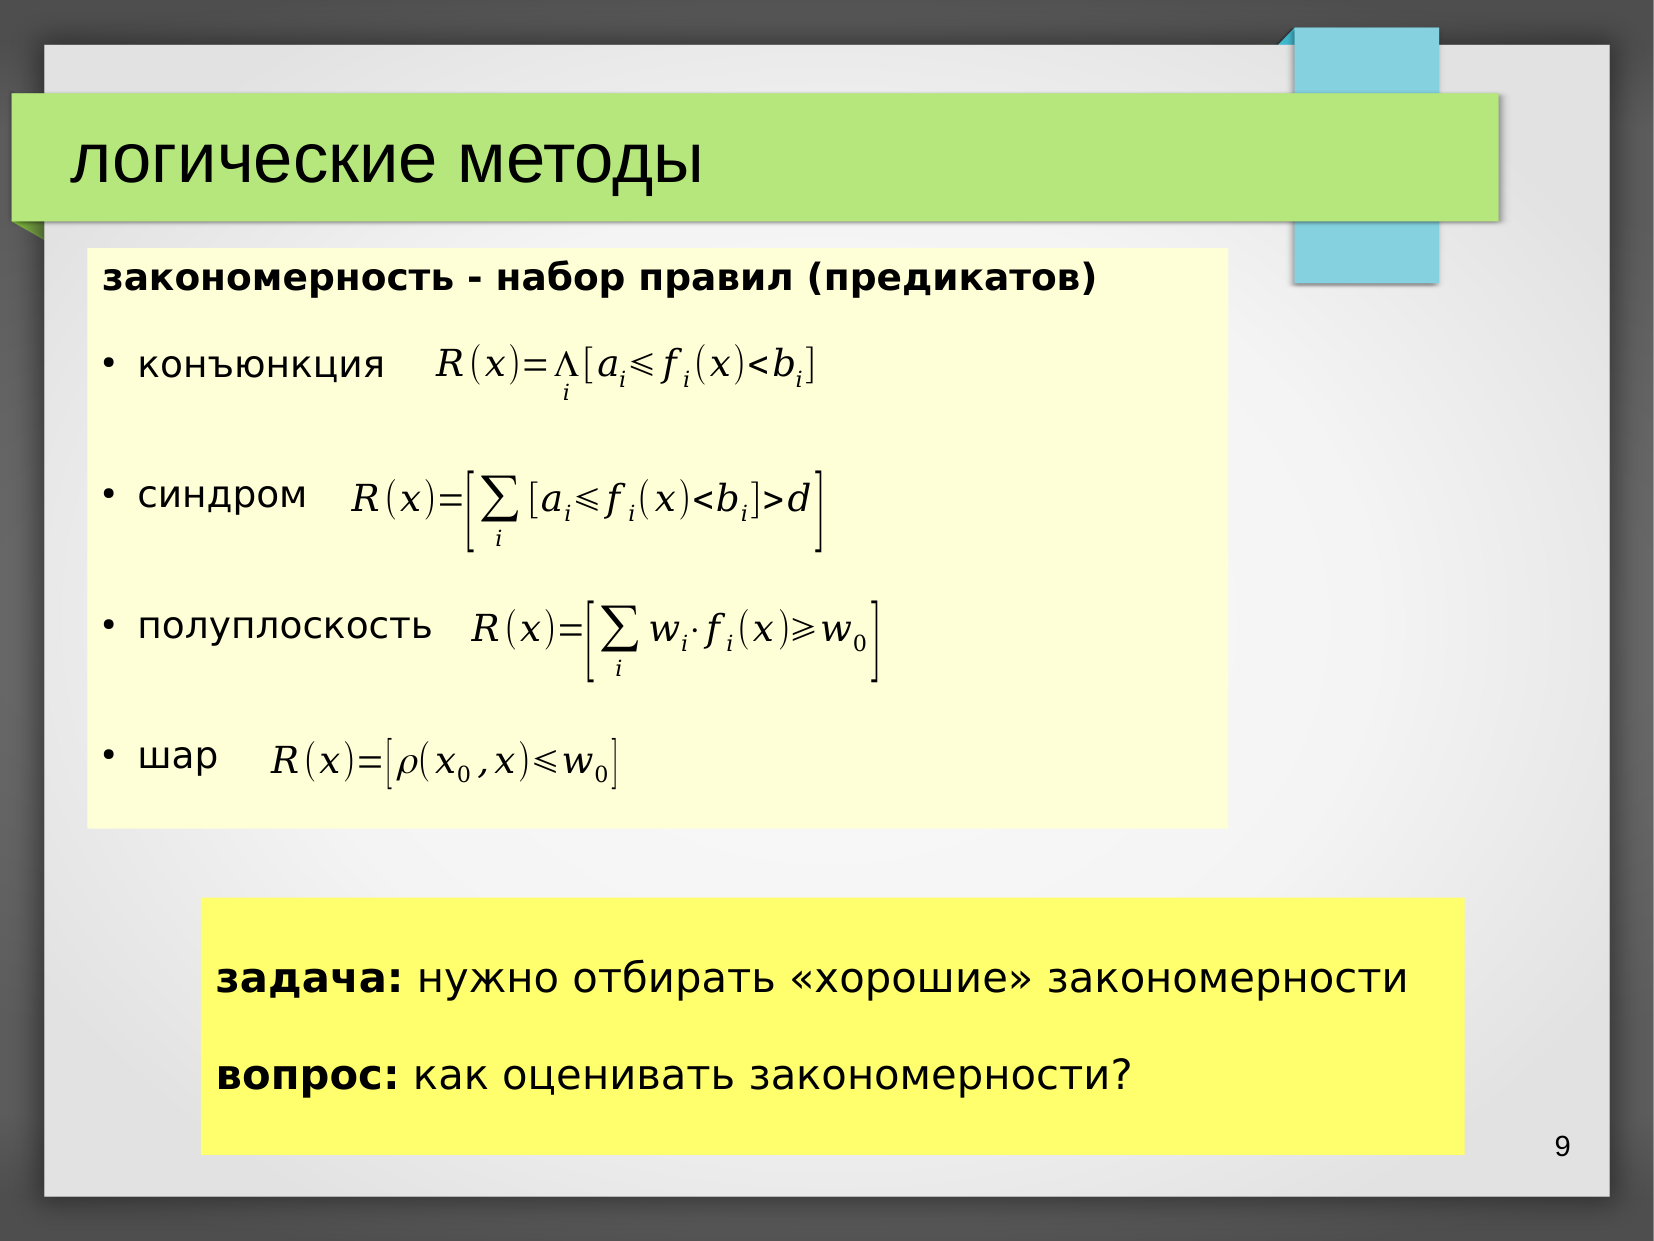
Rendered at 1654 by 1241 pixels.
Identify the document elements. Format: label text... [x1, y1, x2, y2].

chart [463, 599, 886, 686]
chart [428, 342, 823, 406]
picture [0, 0, 1654, 1241]
chart [263, 736, 625, 792]
title логические методы [70, 118, 1205, 199]
chart [343, 469, 831, 556]
text_box закономерность - набор правил (предикатов) конъюнкция синдром полуплоскость шар [87, 248, 1229, 829]
text_box задача: нужно отбирать «хорошие» закономерности вопрос: как оценивать закономерности? [200, 897, 1465, 1155]
